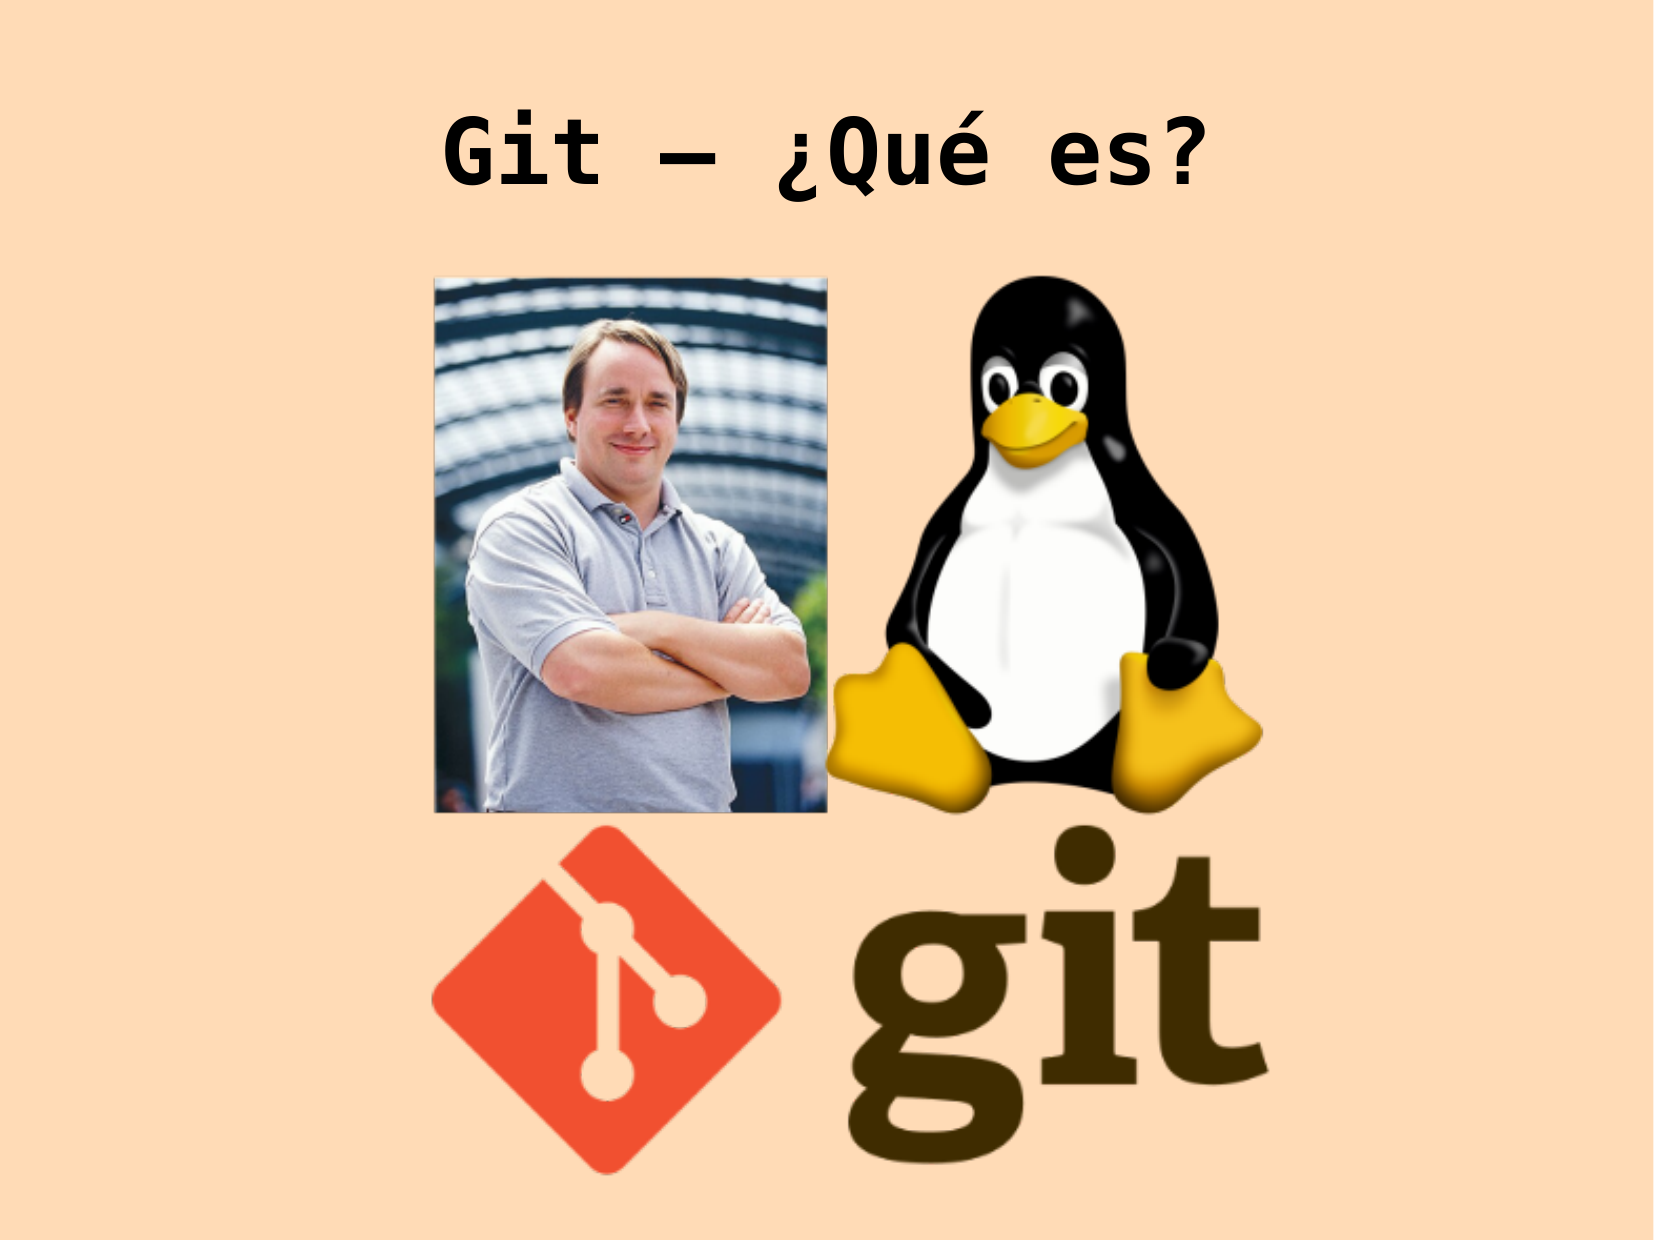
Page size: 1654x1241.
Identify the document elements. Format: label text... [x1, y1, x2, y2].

picture [420, 264, 1280, 1188]
title Git – ¿Qué es? [82, 49, 1571, 257]
